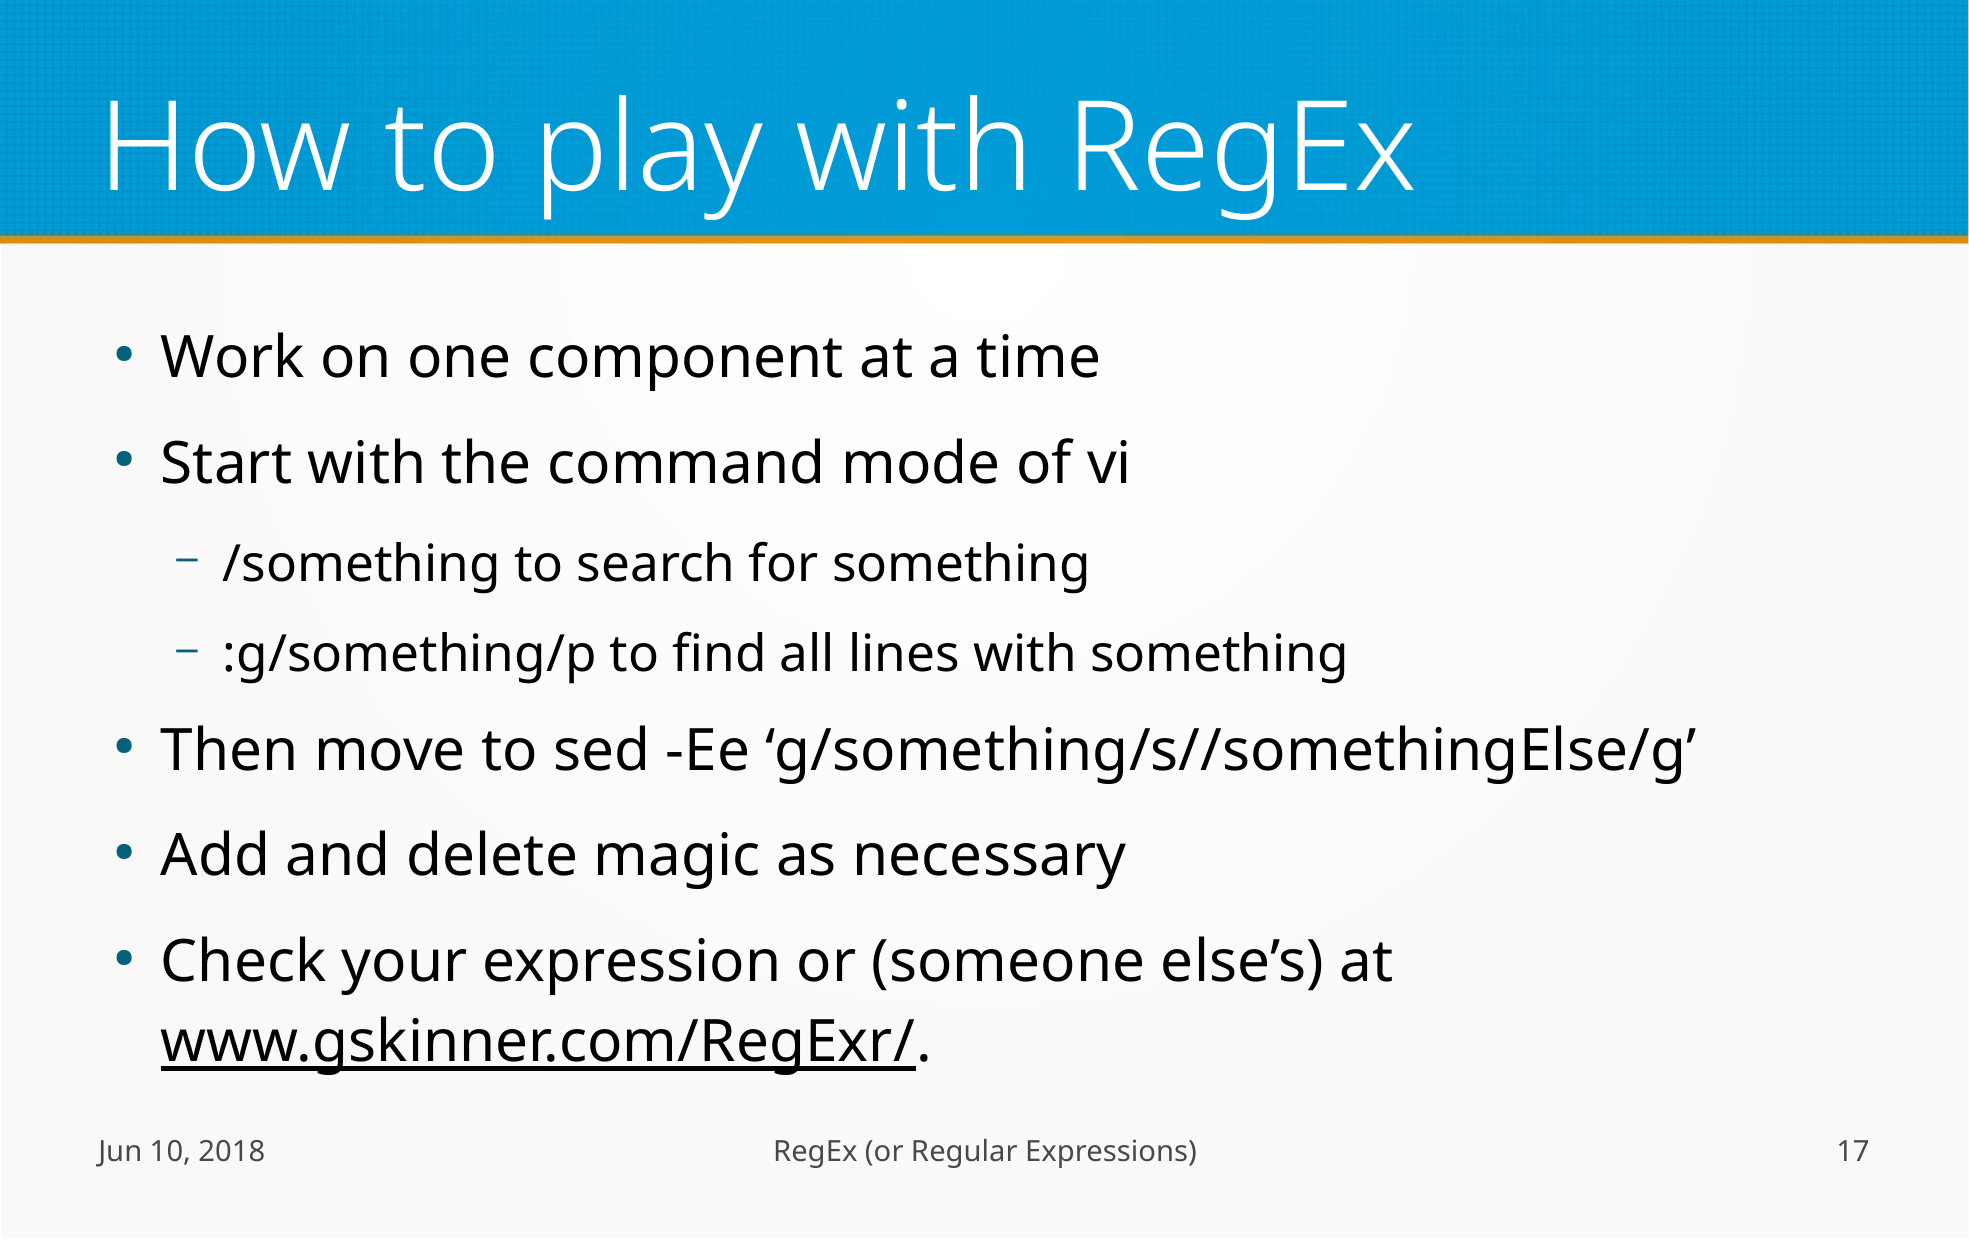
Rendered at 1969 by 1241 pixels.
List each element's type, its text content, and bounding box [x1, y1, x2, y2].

title How to play with RegEx [98, 19, 1870, 227]
picture [0, 233, 1969, 1241]
list Work on one component at a time Start with the command mode of vi /something to search for something :g/something/p to find all lines with something Then move to sed -Ee ‘g/something/s//somethingElse/g’ Add and delete magic as necessary Check your expression or (someone else’s) at www.gskinner.com/RegExr/. [98, 315, 1861, 1081]
